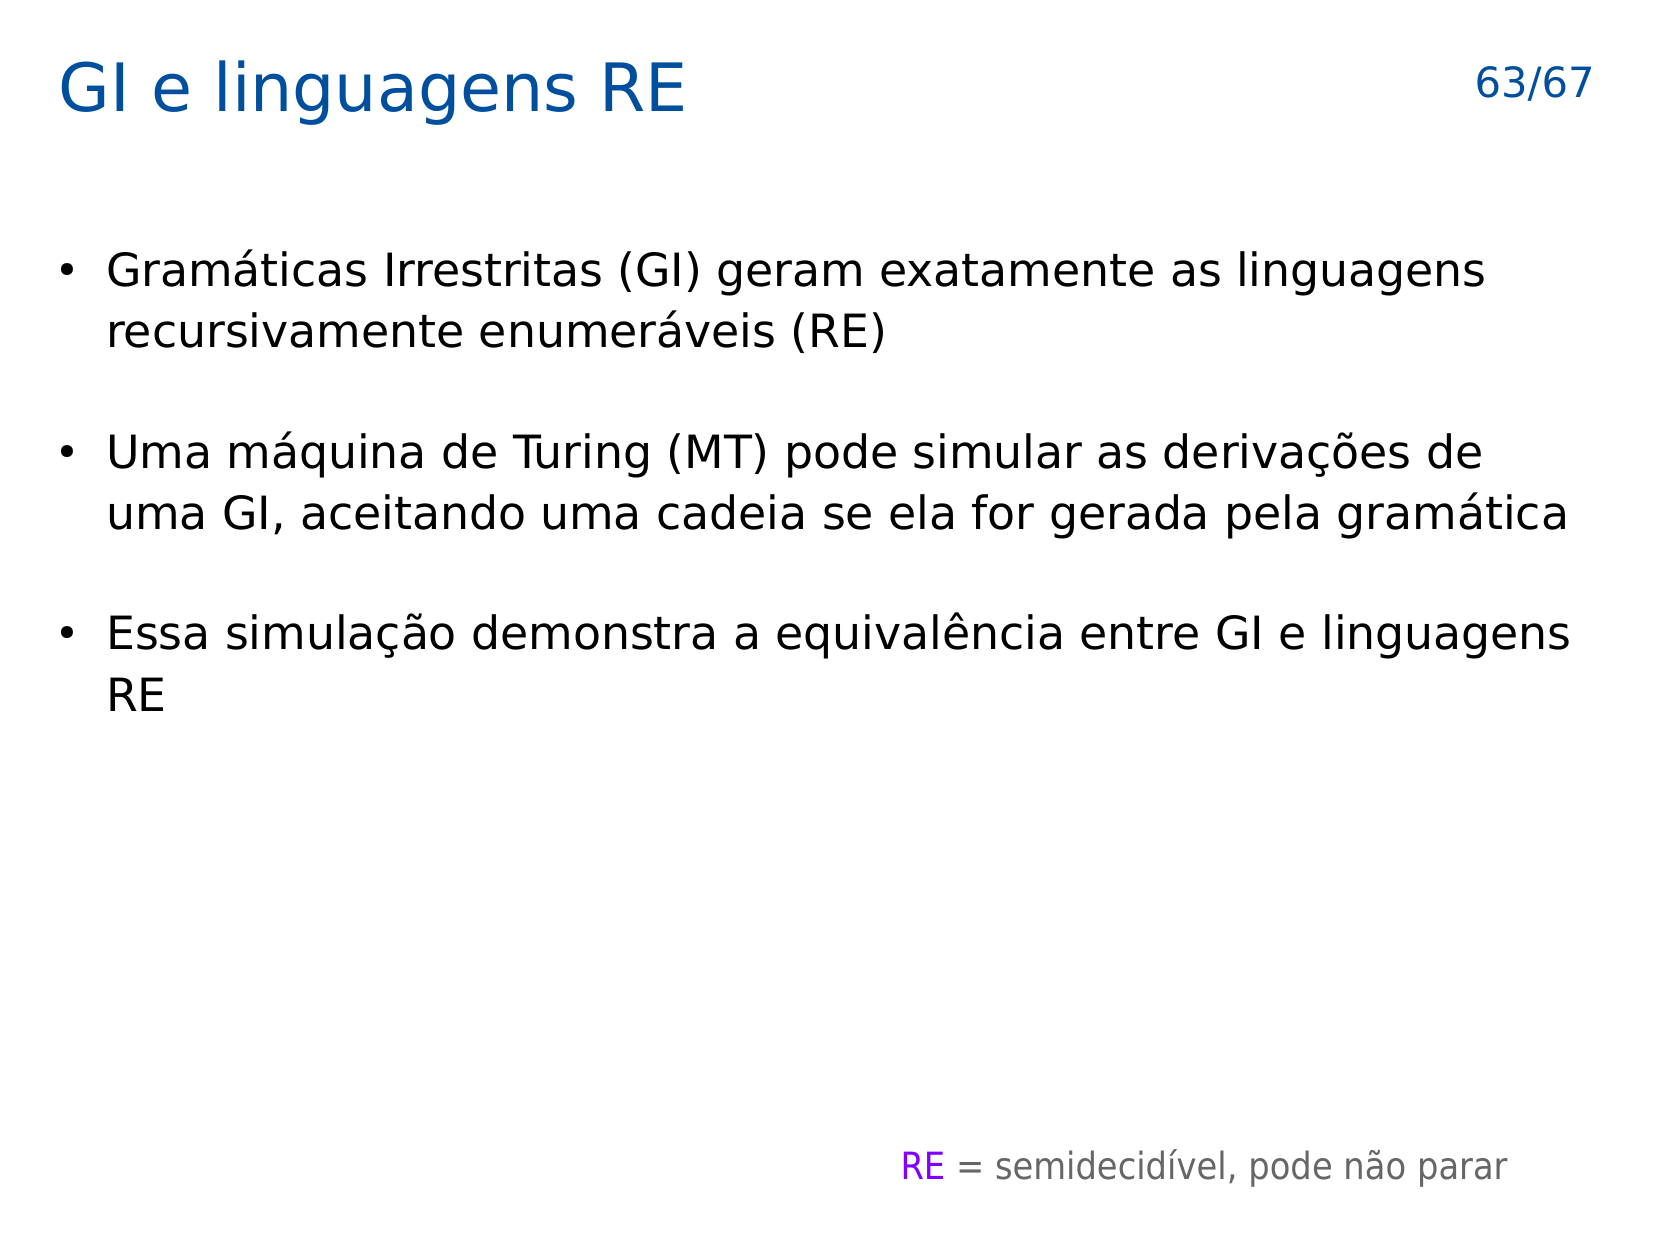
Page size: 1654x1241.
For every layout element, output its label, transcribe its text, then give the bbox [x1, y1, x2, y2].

list Gramáticas Irrestritas (GI) geram exatamente as linguagens recursivamente enumeráveis (RE) Uma máquina de Turing (MT) pode simular as derivações de uma GI, aceitando uma cadeia se ela for gerada pela gramática Essa simulação demonstra a equivalência entre GI e linguagens RE [59, 236, 1595, 1182]
title GI e linguagens RE [59, 10, 1625, 167]
text_box RE = semidecidível, pode não parar [885, 1137, 1595, 1196]
